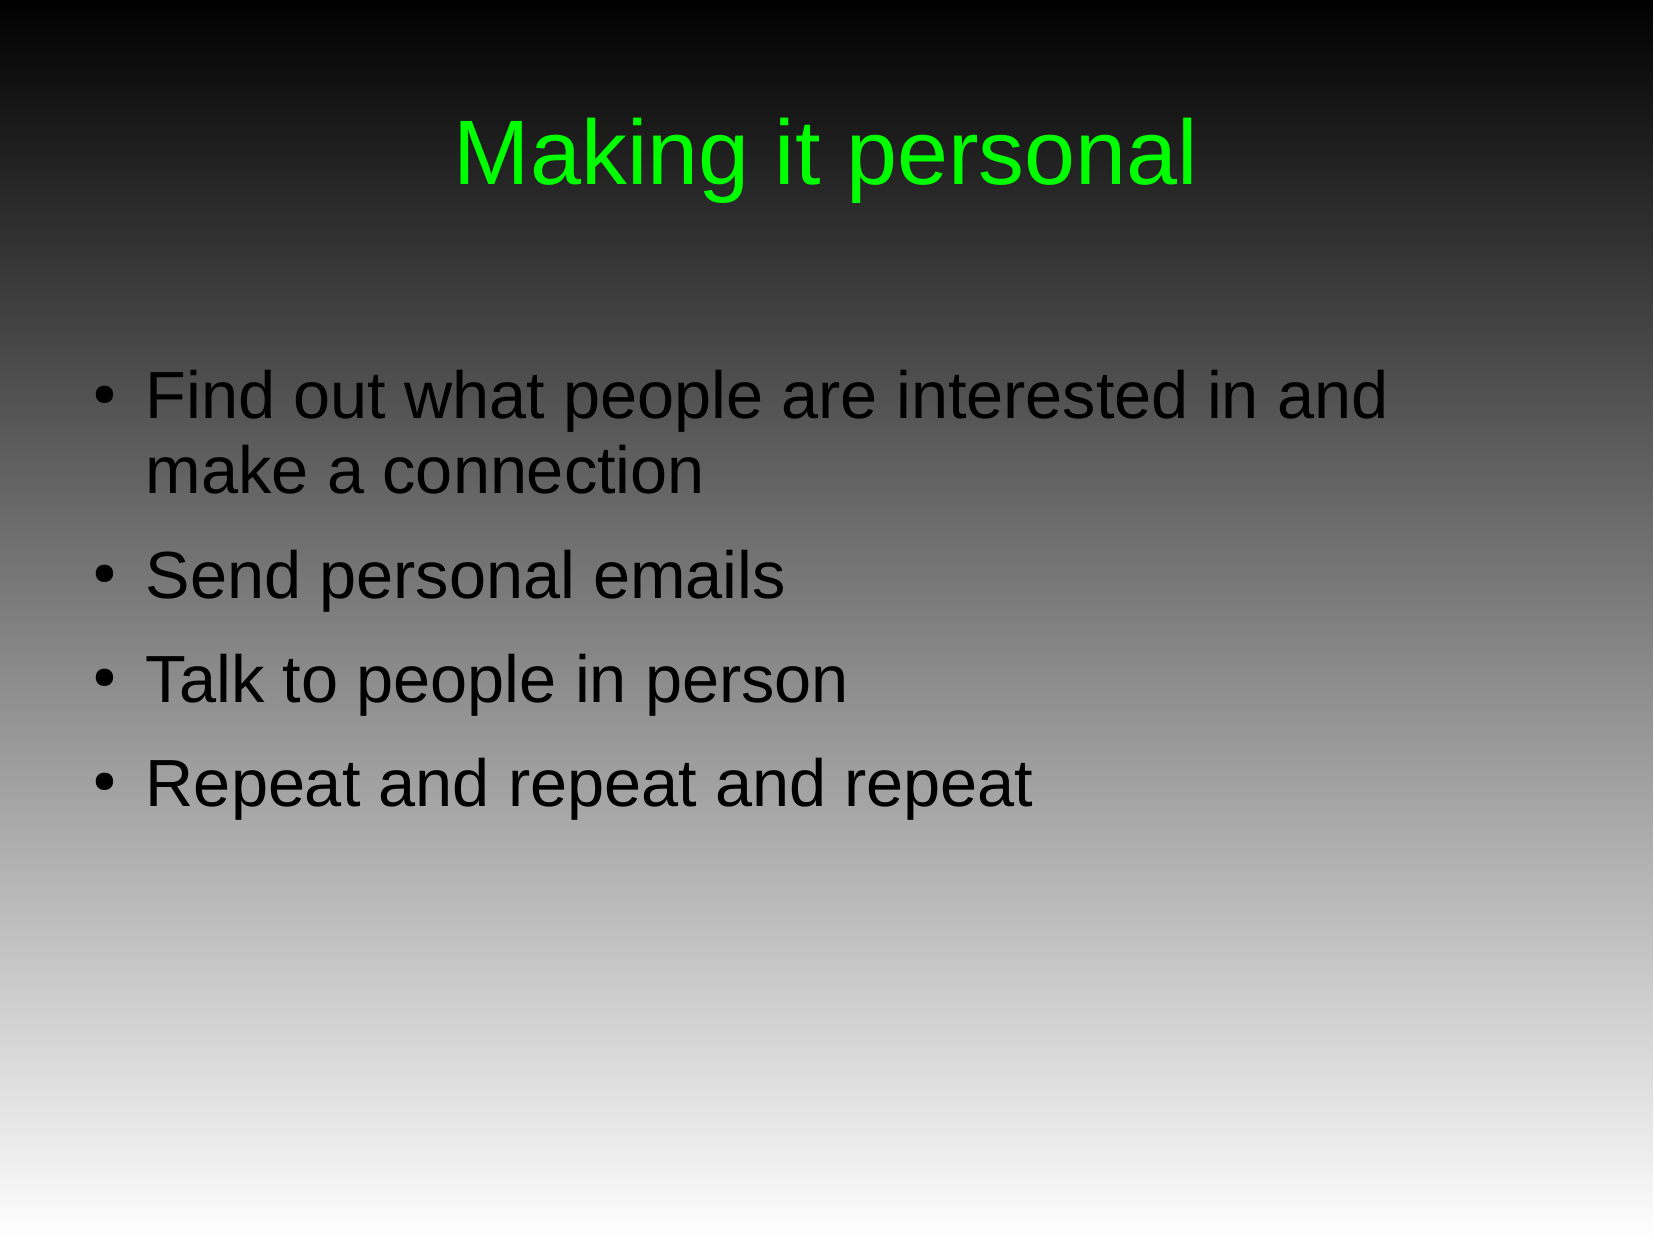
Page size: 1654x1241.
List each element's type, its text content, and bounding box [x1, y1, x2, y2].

title Making it personal [82, 49, 1571, 257]
list Find out what people are interested in and make a connection Send personal emails Talk to people in person Repeat and repeat and repeat [75, 358, 1563, 1163]
